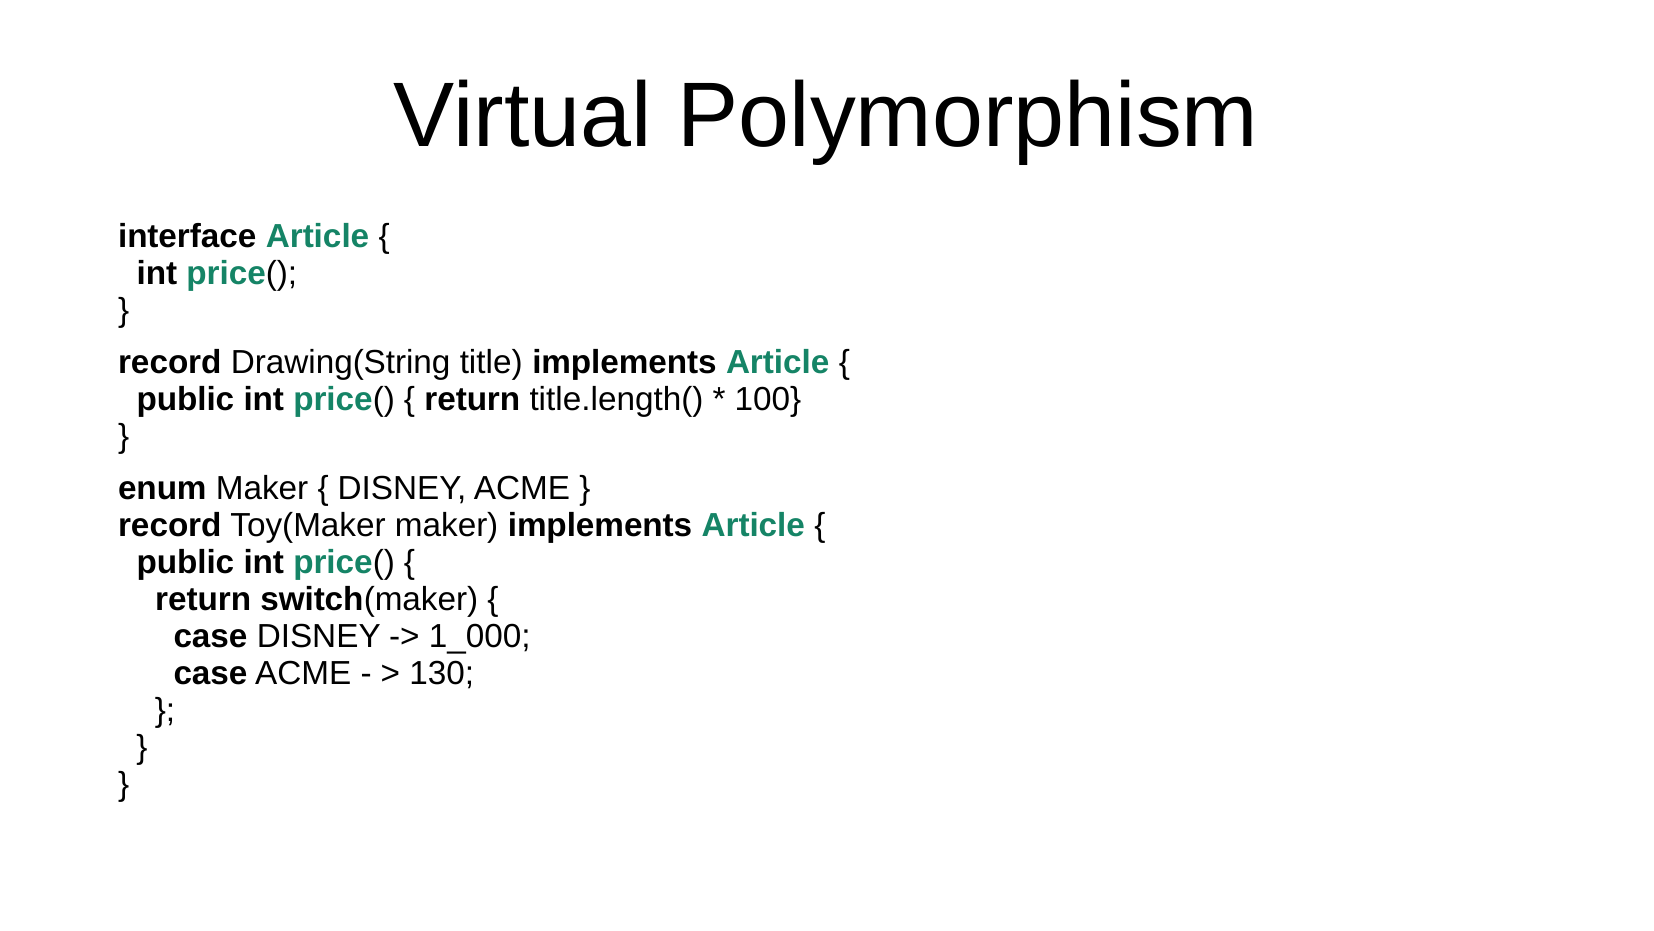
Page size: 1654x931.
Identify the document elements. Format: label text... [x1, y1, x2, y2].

list interface Article { int price(); } record Drawing(String title) implements Article { public int price() { return title.length() * 100} } enum Maker { DISNEY, ACME } record Toy(Maker maker) implements Article { public int price() { return switch(maker) { case DISNEY -> 1_000; case ACME - > 130; }; } } [82, 217, 1571, 811]
title Virtual Polymorphism [82, 37, 1571, 193]
